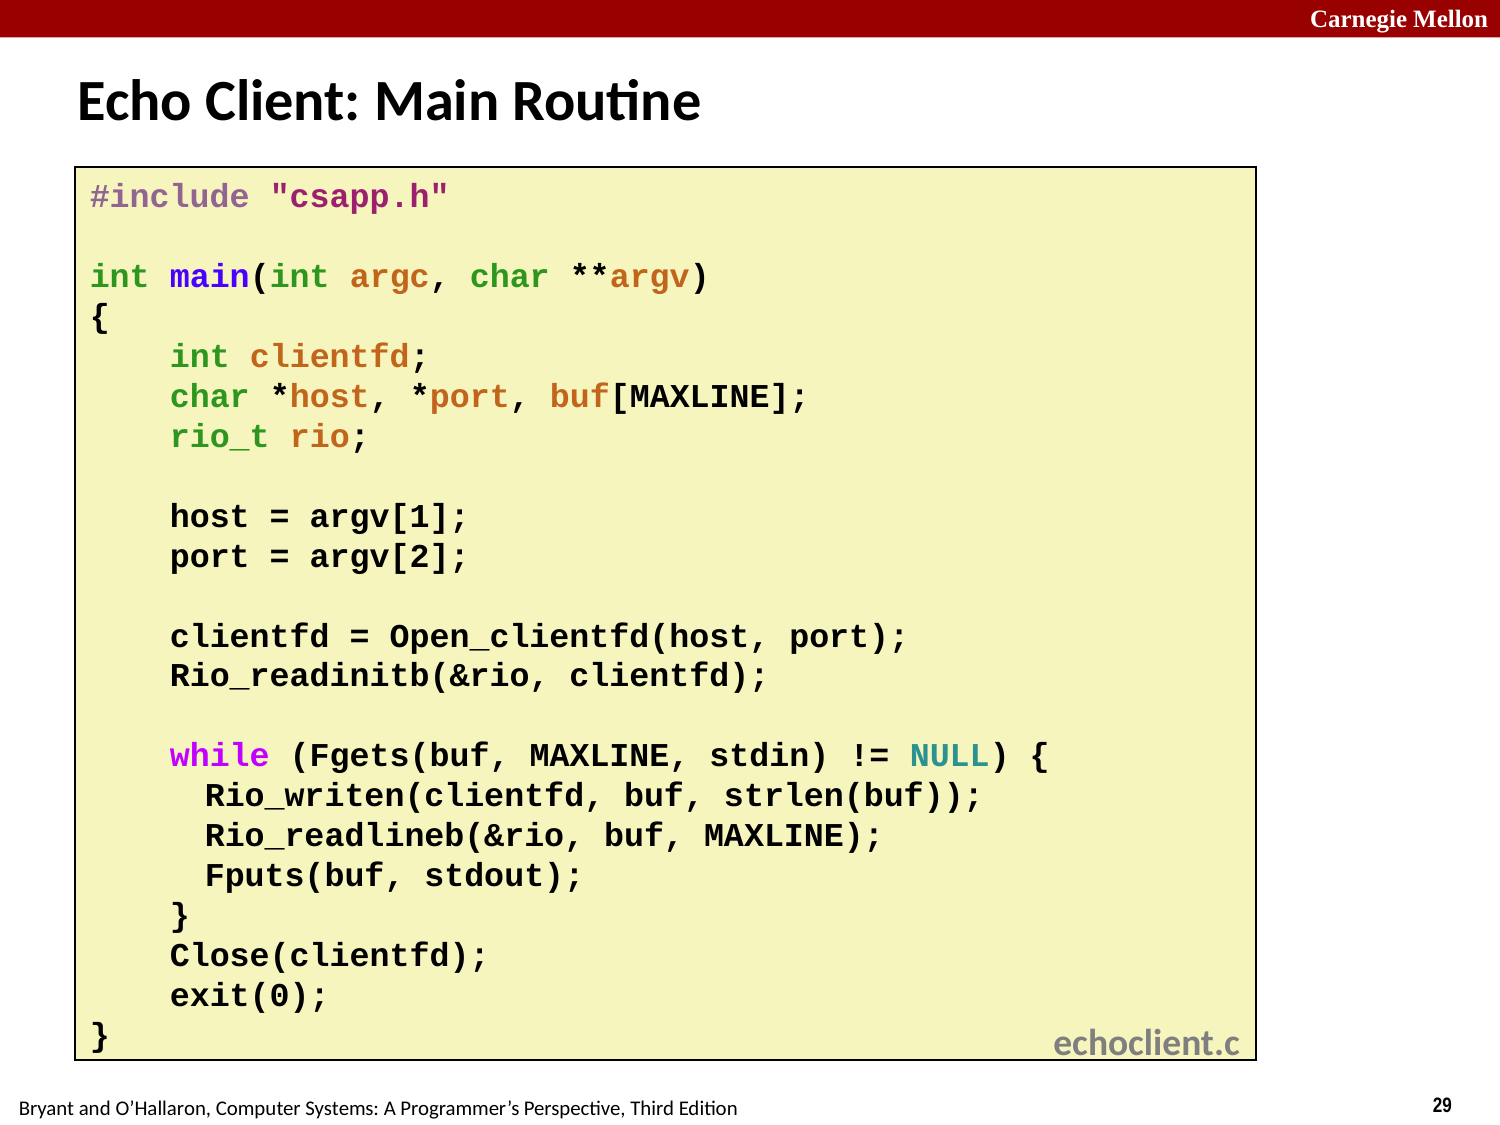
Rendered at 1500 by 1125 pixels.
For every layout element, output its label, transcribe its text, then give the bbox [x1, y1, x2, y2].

title Echo Client: Main Routine [62, 50, 1338, 144]
text_box #include "csapp.h" int main(int argc, char **argv) { int clientfd; char *host, *port, buf[MAXLINE]; rio_t rio; host = argv[1]; port = argv[2]; clientfd = Open_clientfd(host, port); Rio_readinitb(&rio, clientfd); while (Fgets(buf, MAXLINE, stdin) != NULL) { Rio_writen(clientfd, buf, strlen(buf)); Rio_readlineb(&rio, buf, MAXLINE); Fputs(buf, stdout); } Close(clientfd); exit(0); } [75, 167, 1257, 1061]
text_box echoclient.c [1038, 1010, 1256, 1071]
